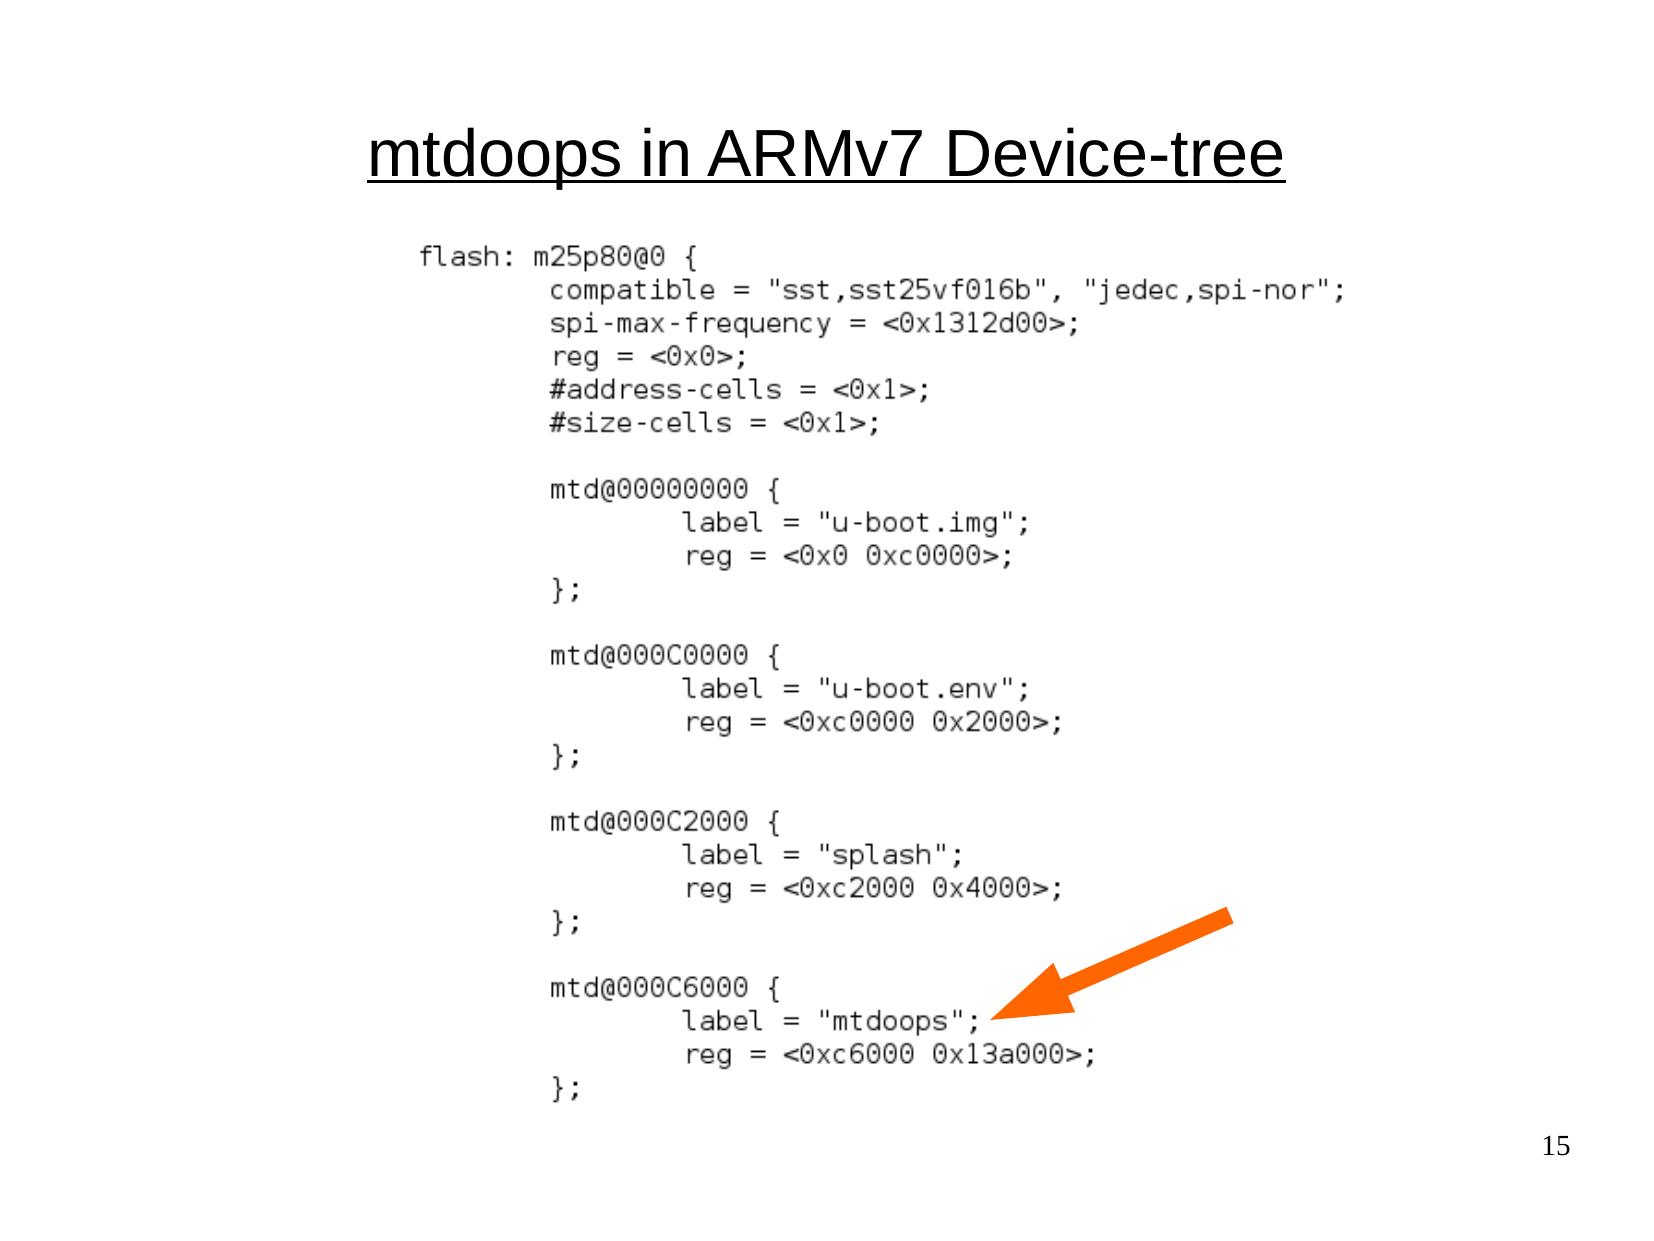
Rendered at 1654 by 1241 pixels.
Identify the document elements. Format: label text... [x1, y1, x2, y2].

picture [310, 209, 1366, 1111]
title mtdoops in ARMv7 Device-tree [82, 49, 1571, 257]
